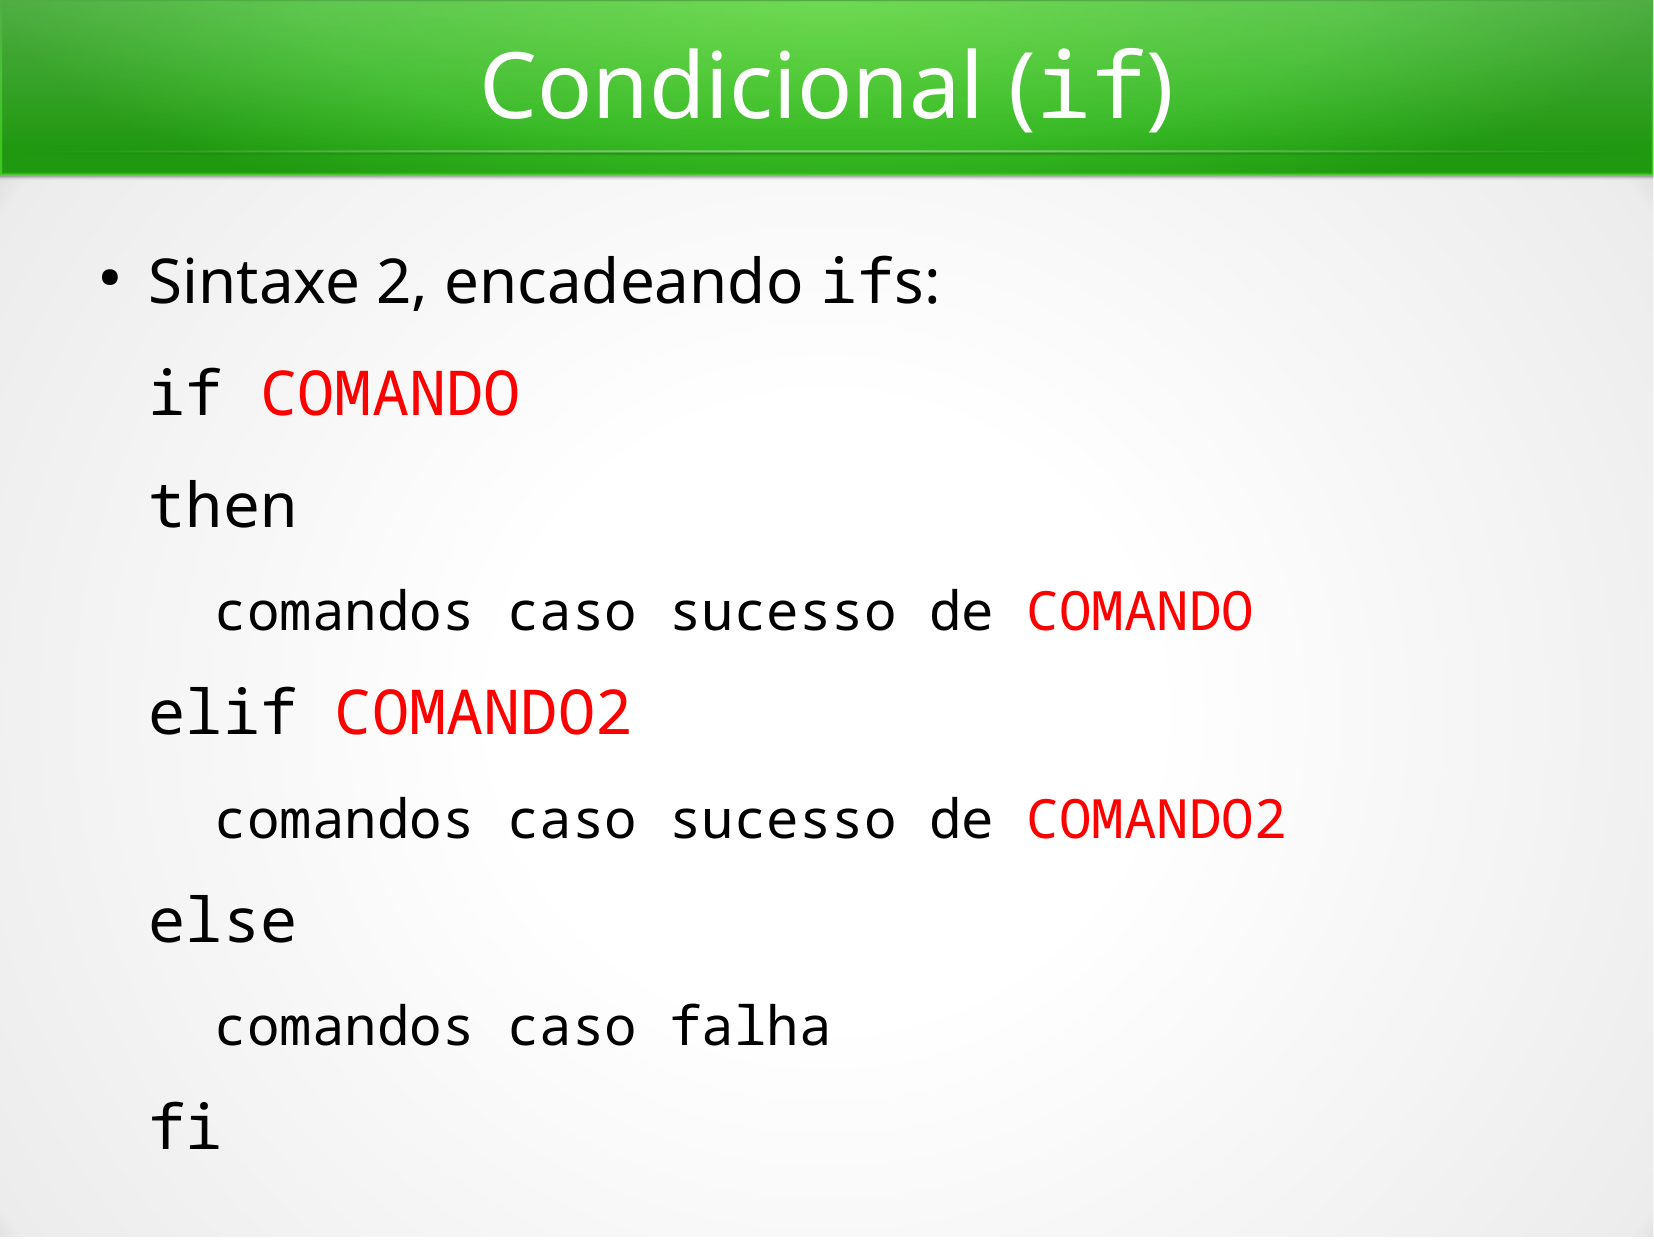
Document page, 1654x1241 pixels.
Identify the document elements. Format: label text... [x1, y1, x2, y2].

picture [0, 0, 1654, 1237]
list Sintaxe 2, encadeando ifs: if COMANDO then comandos caso sucesso de COMANDO elif COMANDO2 comandos caso sucesso de COMANDO2 else comandos caso falha fi [82, 237, 1571, 1170]
title Condicional (if) [82, 11, 1571, 154]
